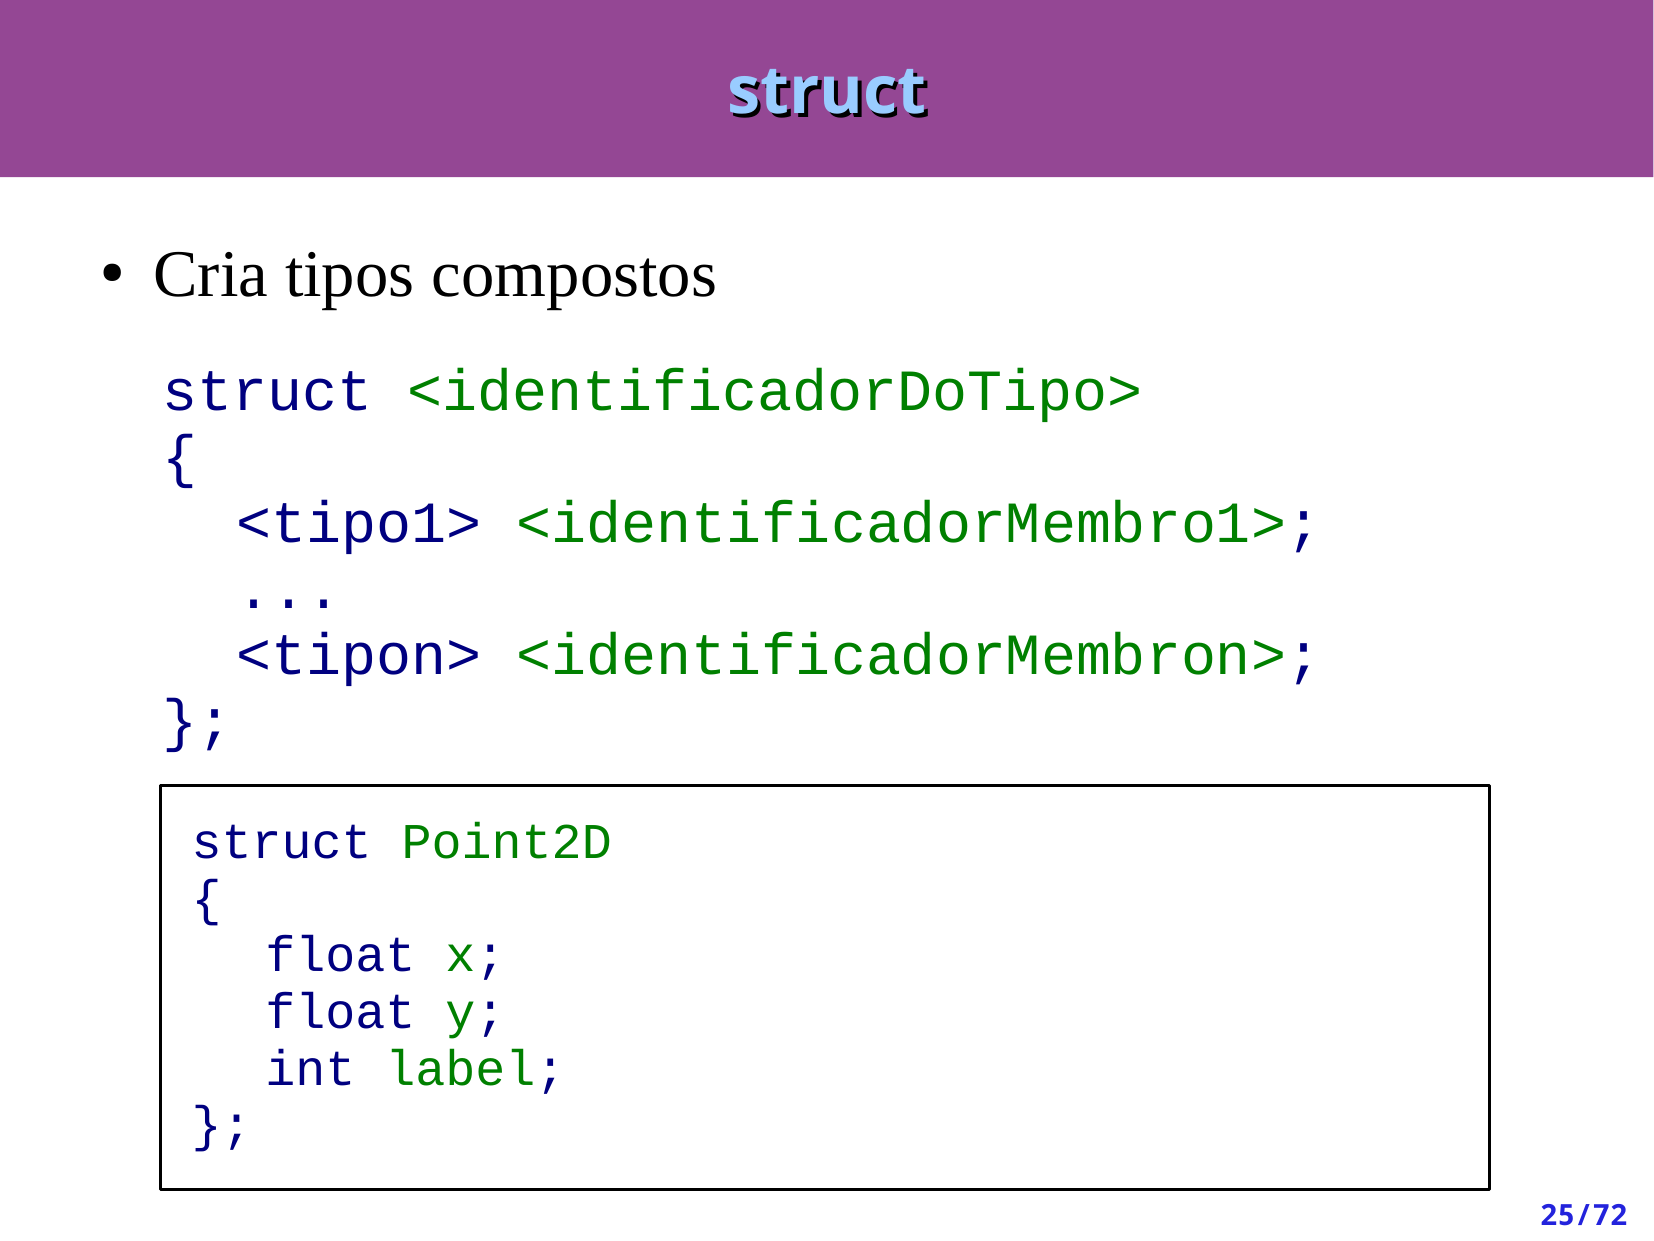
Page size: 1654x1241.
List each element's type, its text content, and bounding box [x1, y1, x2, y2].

list Cria tipos compostos [82, 237, 1571, 1056]
text_box struct <identificadorDoTipo> { <tipo1> <identificadorMembro1>; ... <tipon> <identificadorMembron>; }; [147, 354, 1477, 739]
text_box struct Point2D { float x; float y; int label; }; [160, 785, 1490, 1190]
title struct [82, 0, 1571, 192]
